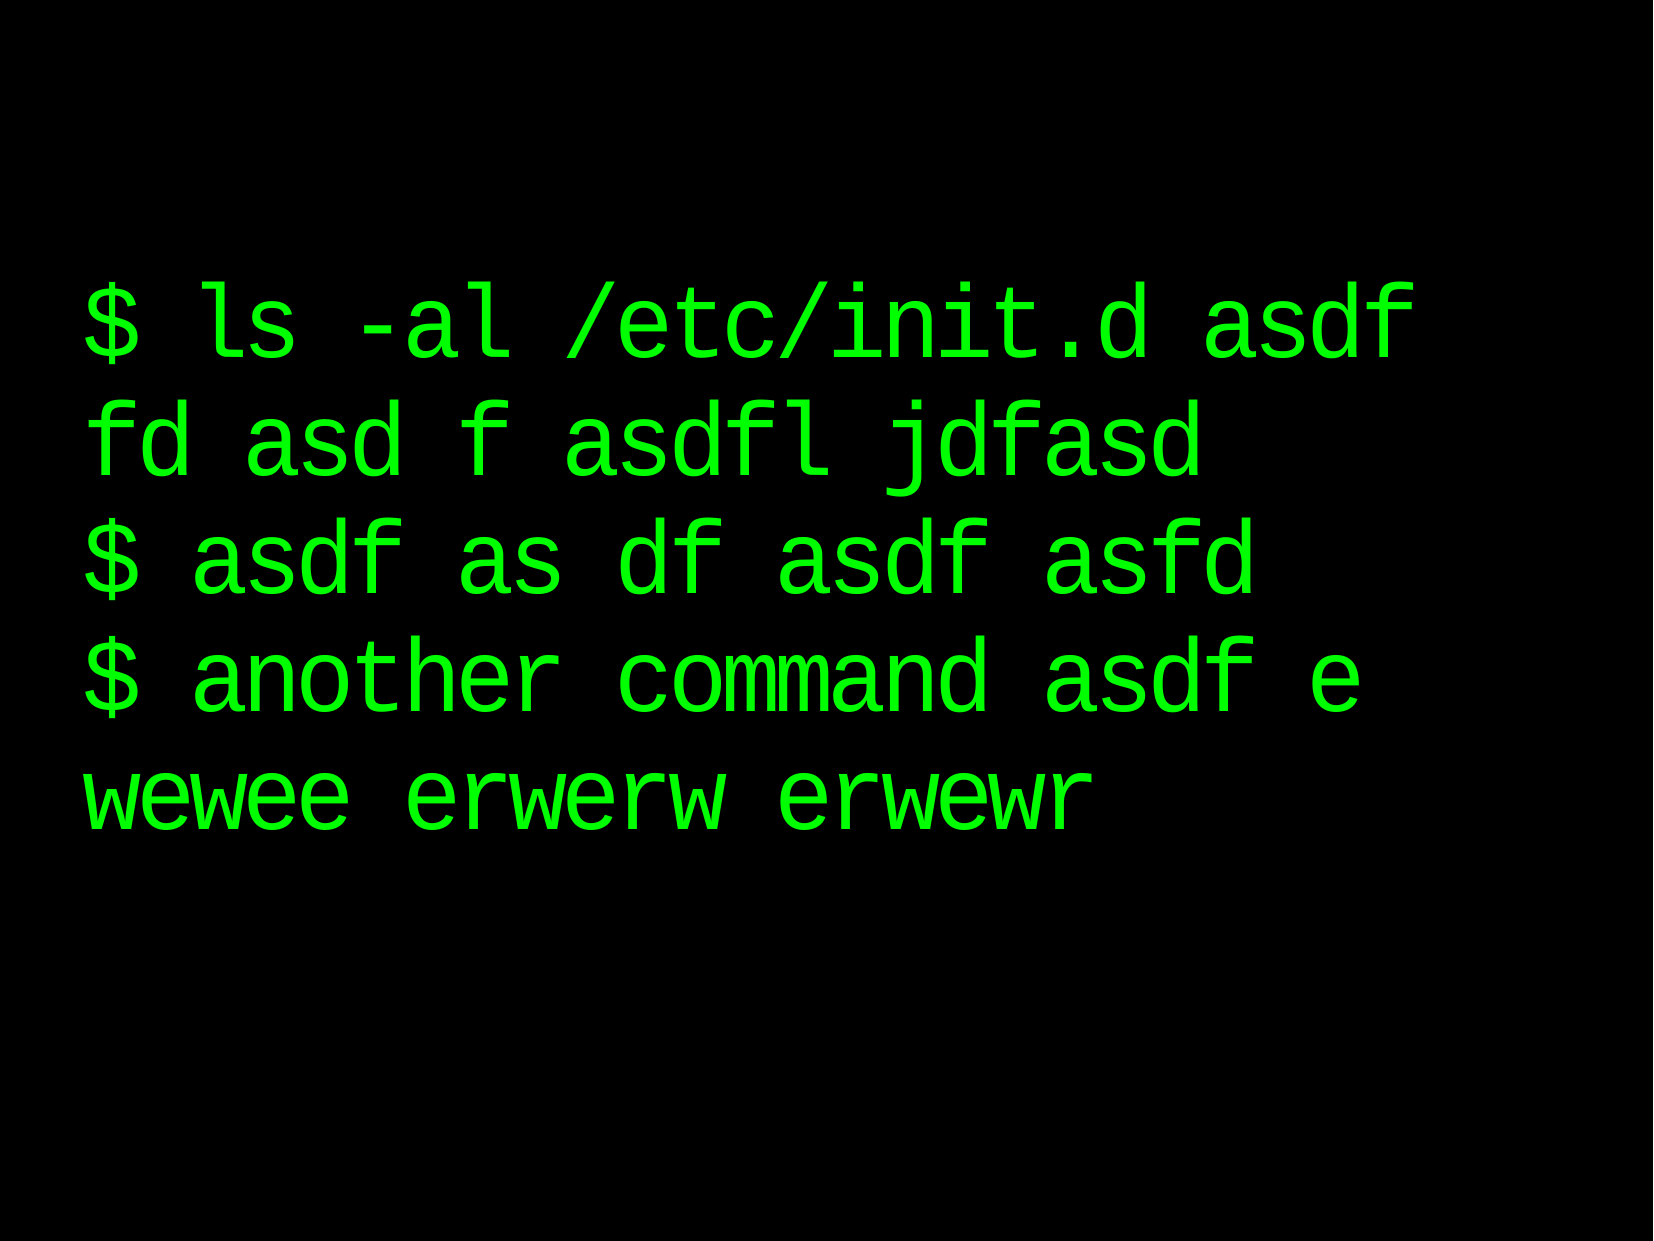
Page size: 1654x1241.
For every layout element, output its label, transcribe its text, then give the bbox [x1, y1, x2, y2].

title $ ls -al /etc/init.d asdf fd asd f asdfl jdfasd $ asdf as df asdf asfd $ another command asdf e wewee erwerw erwewr [82, 49, 1571, 1201]
